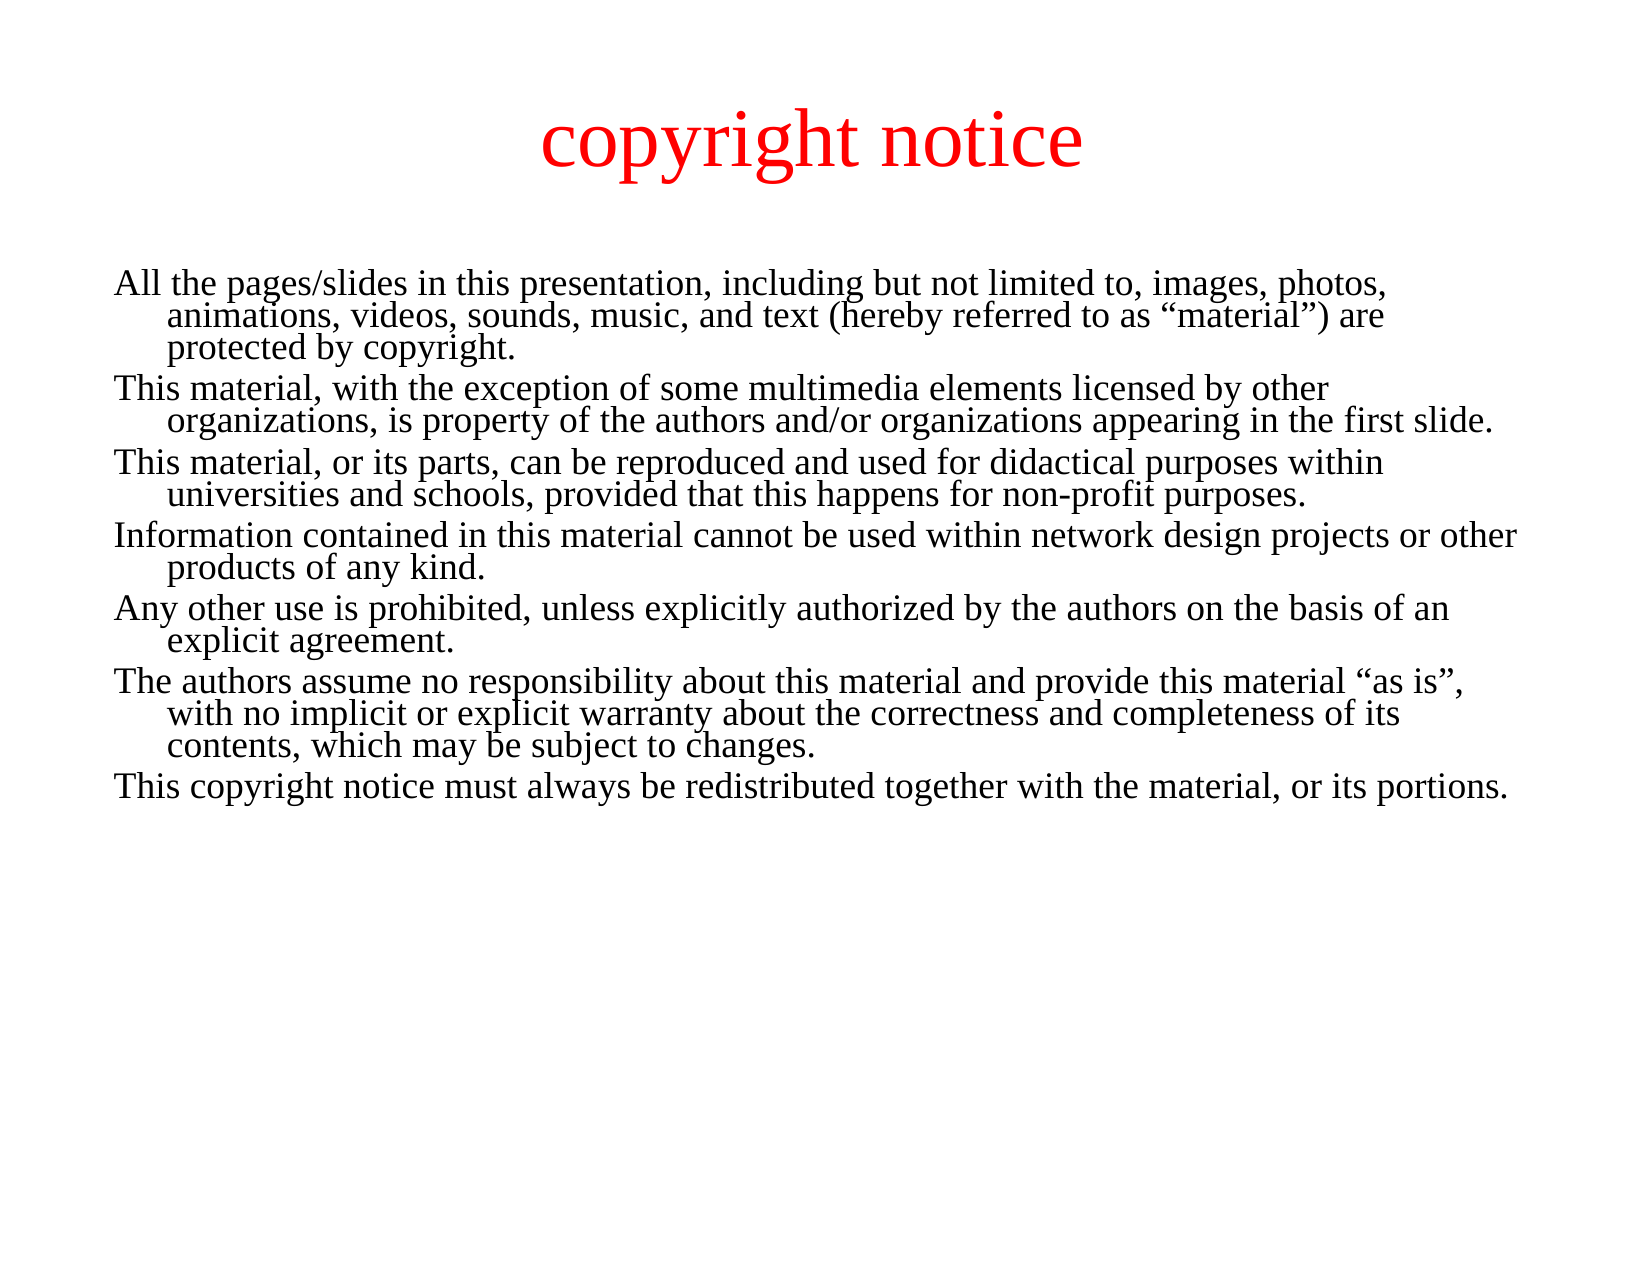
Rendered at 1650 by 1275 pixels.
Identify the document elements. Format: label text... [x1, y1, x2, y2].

text_box copyright notice [81, 45, 1544, 233]
text_box All the pages/slides in this presentation, including but not limited to, images, photos, animations, videos, sounds, music, and text (hereby referred to as “material”) are protected by copyright. This material, with the exception of some multimedia elements licensed by other organizations, is property of the authors and/or organizations appearing in the first slide. This material, or its parts, can be reproduced and used for didactical purposes within universities and schools, provided that this happens for non-profit purposes. Information contained in this material cannot be used within network design projects or other products of any kind. Any other use is prohibited, unless explicitly authorized by the authors on the basis of an explicit agreement. The authors assume no responsibility about this material and provide this material “as is”, with no implicit or explicit warranty about the correctness and completeness of its contents, which may be subject to changes. This copyright notice must always be redistributed together with the material, or its portions. [81, 262, 1544, 1005]
